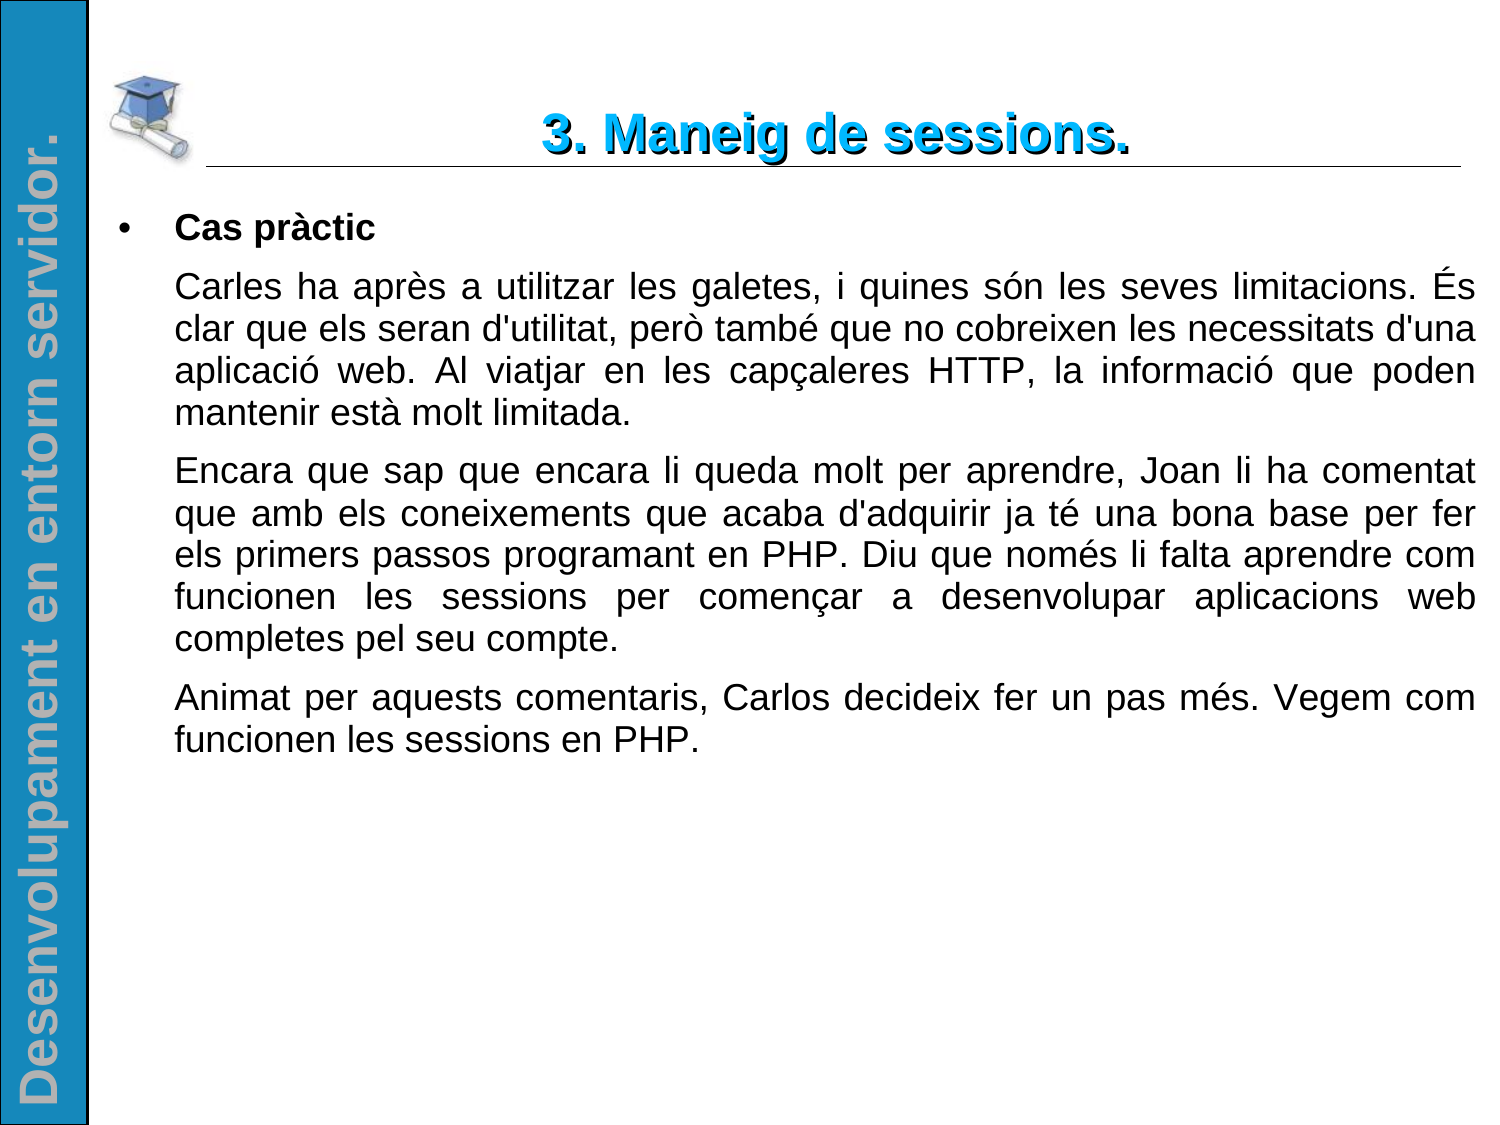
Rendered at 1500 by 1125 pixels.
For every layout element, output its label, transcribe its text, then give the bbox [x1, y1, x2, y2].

picture [93, 61, 206, 174]
list Cas pràctic Carles ha après a utilitzar les galetes, i quines són les seves limitacions. És clar que els seran d'utilitat, però també que no cobreixen les necessitats d'una aplicació web. Al viatjar en les capçaleres HTTP, la informació que poden mantenir està molt limitada. Encara que sap que encara li queda molt per aprendre, Joan li ha comentat que amb els coneixements que acaba d'adquirir ja té una bona base per fer els primers passos programant en PHP. Diu que només li falta aprendre com funcionen les sessions per començar a desenvolupar aplicacions web completes pel seu compte. Animat per aquests comentaris, Carlos decideix fer un pas més. Vegem com funcionen les sessions en PHP. [118, 206, 1477, 1093]
title 3. Maneig de sessions. [206, 88, 1447, 178]
